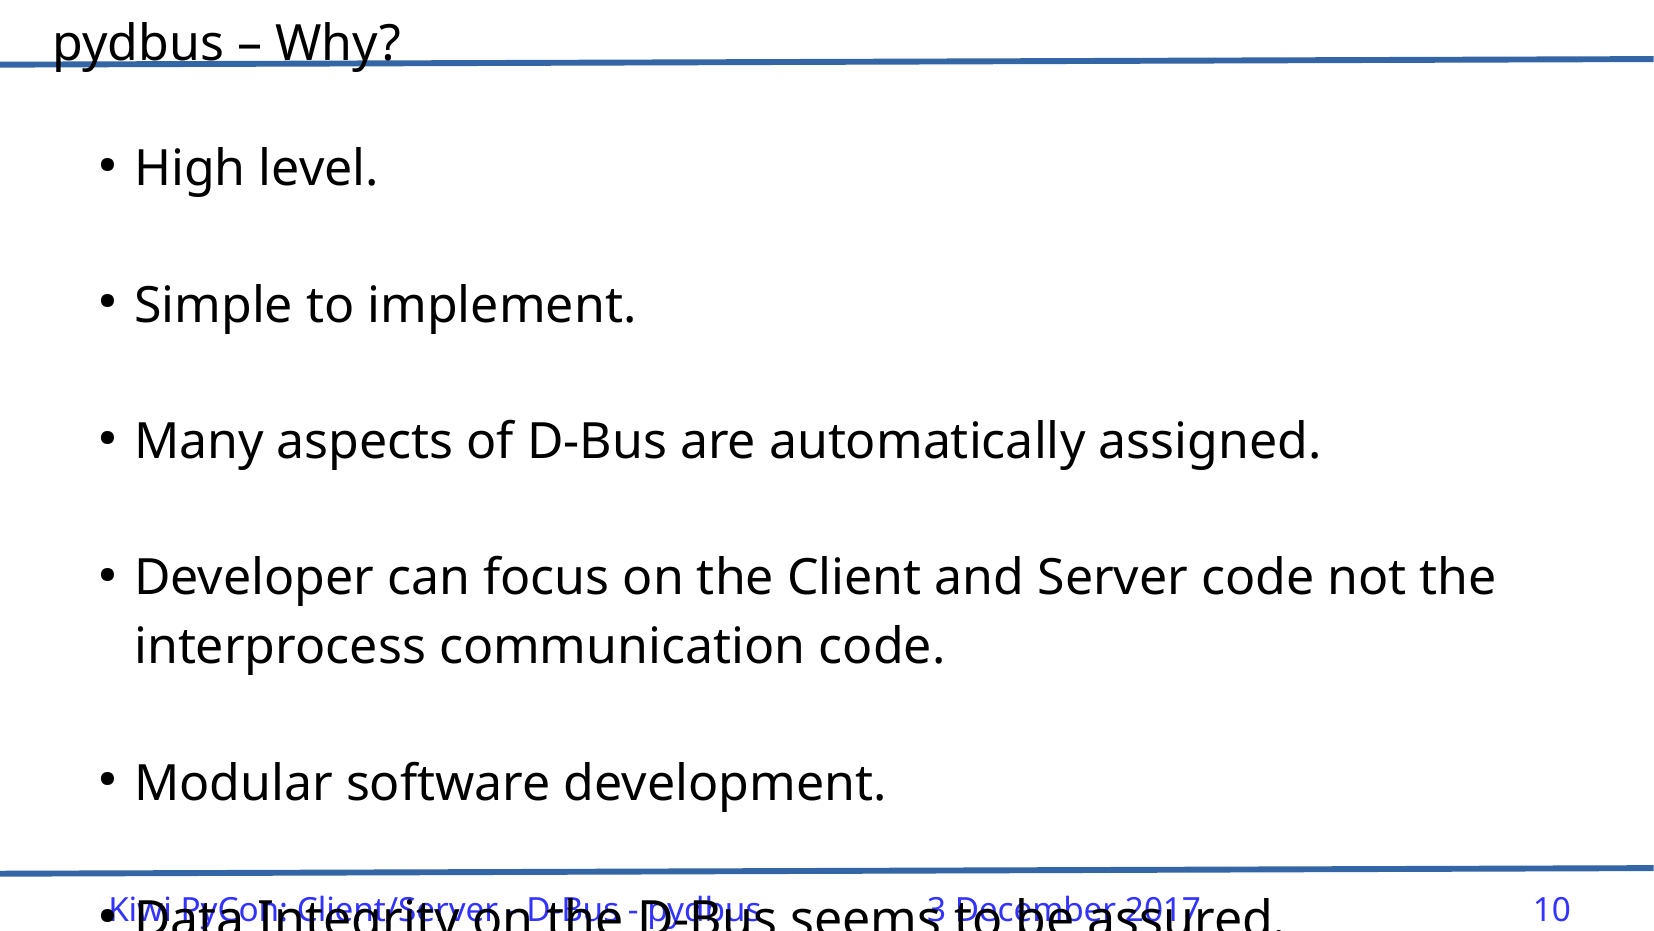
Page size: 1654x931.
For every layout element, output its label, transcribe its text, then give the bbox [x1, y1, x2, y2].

text_box pydbus – Why? [37, 0, 1540, 76]
text_box High level. Simple to implement. Many aspects of D-Bus are automatically assigned. Developer can focus on the Client and Server code not the interprocess communication code. Modular software development. Data Integrity on the D-Bus seems to be assured. [84, 124, 1586, 740]
